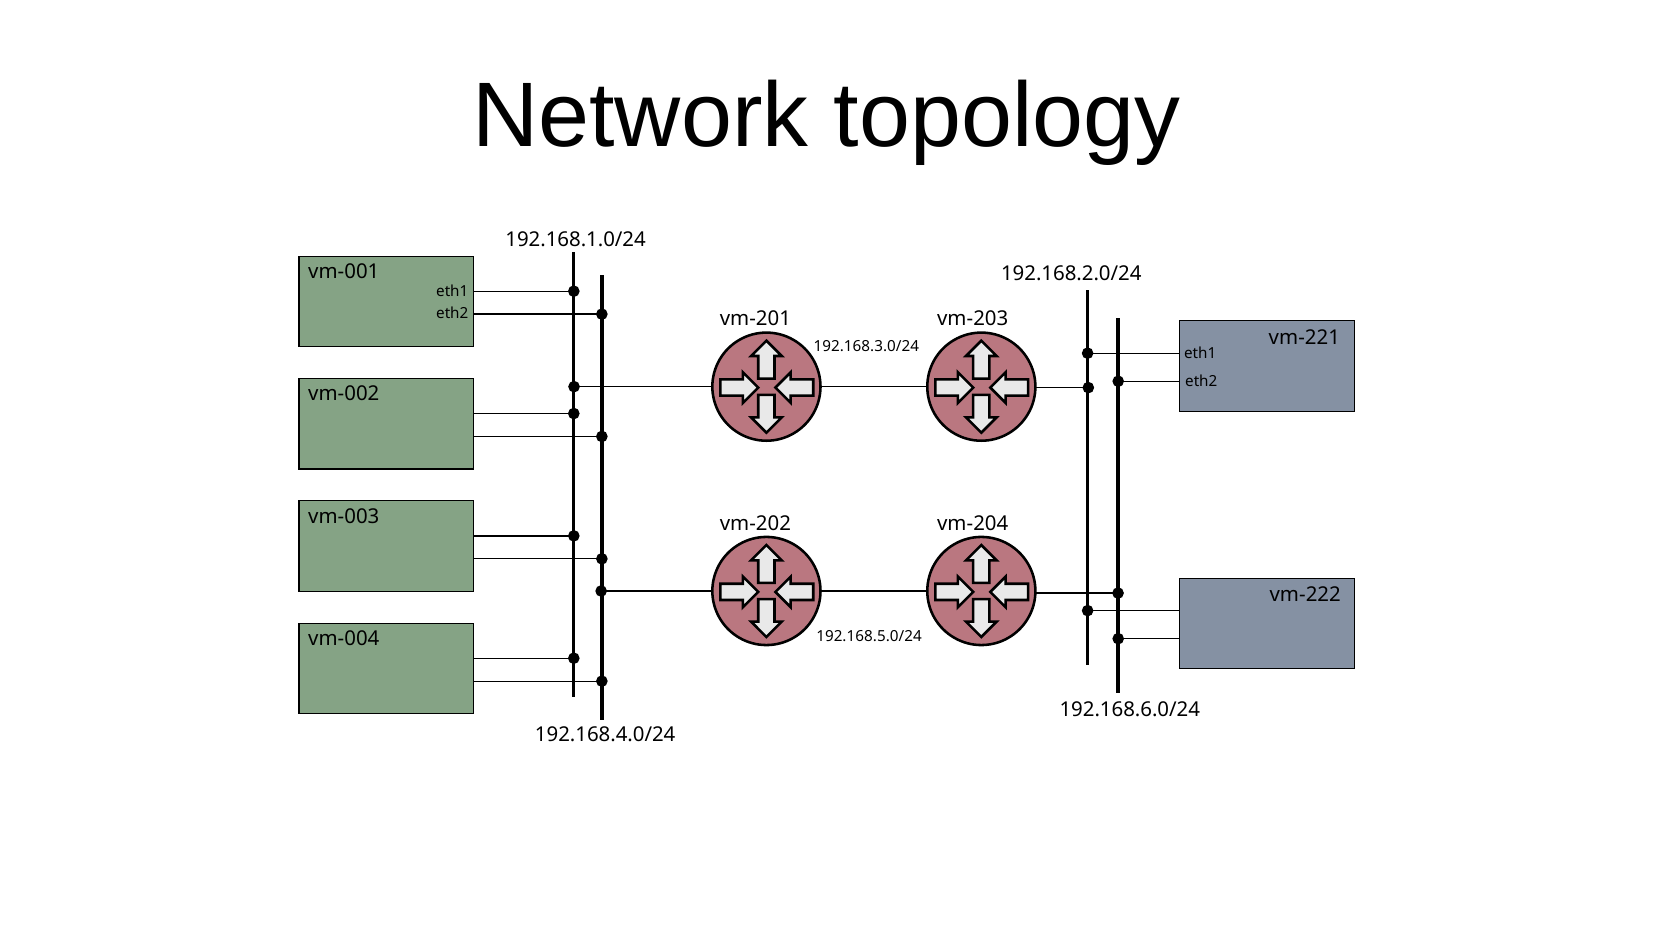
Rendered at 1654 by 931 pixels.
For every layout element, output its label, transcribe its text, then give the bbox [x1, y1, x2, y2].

picture [285, 217, 1369, 758]
title Network topology [82, 37, 1571, 193]
